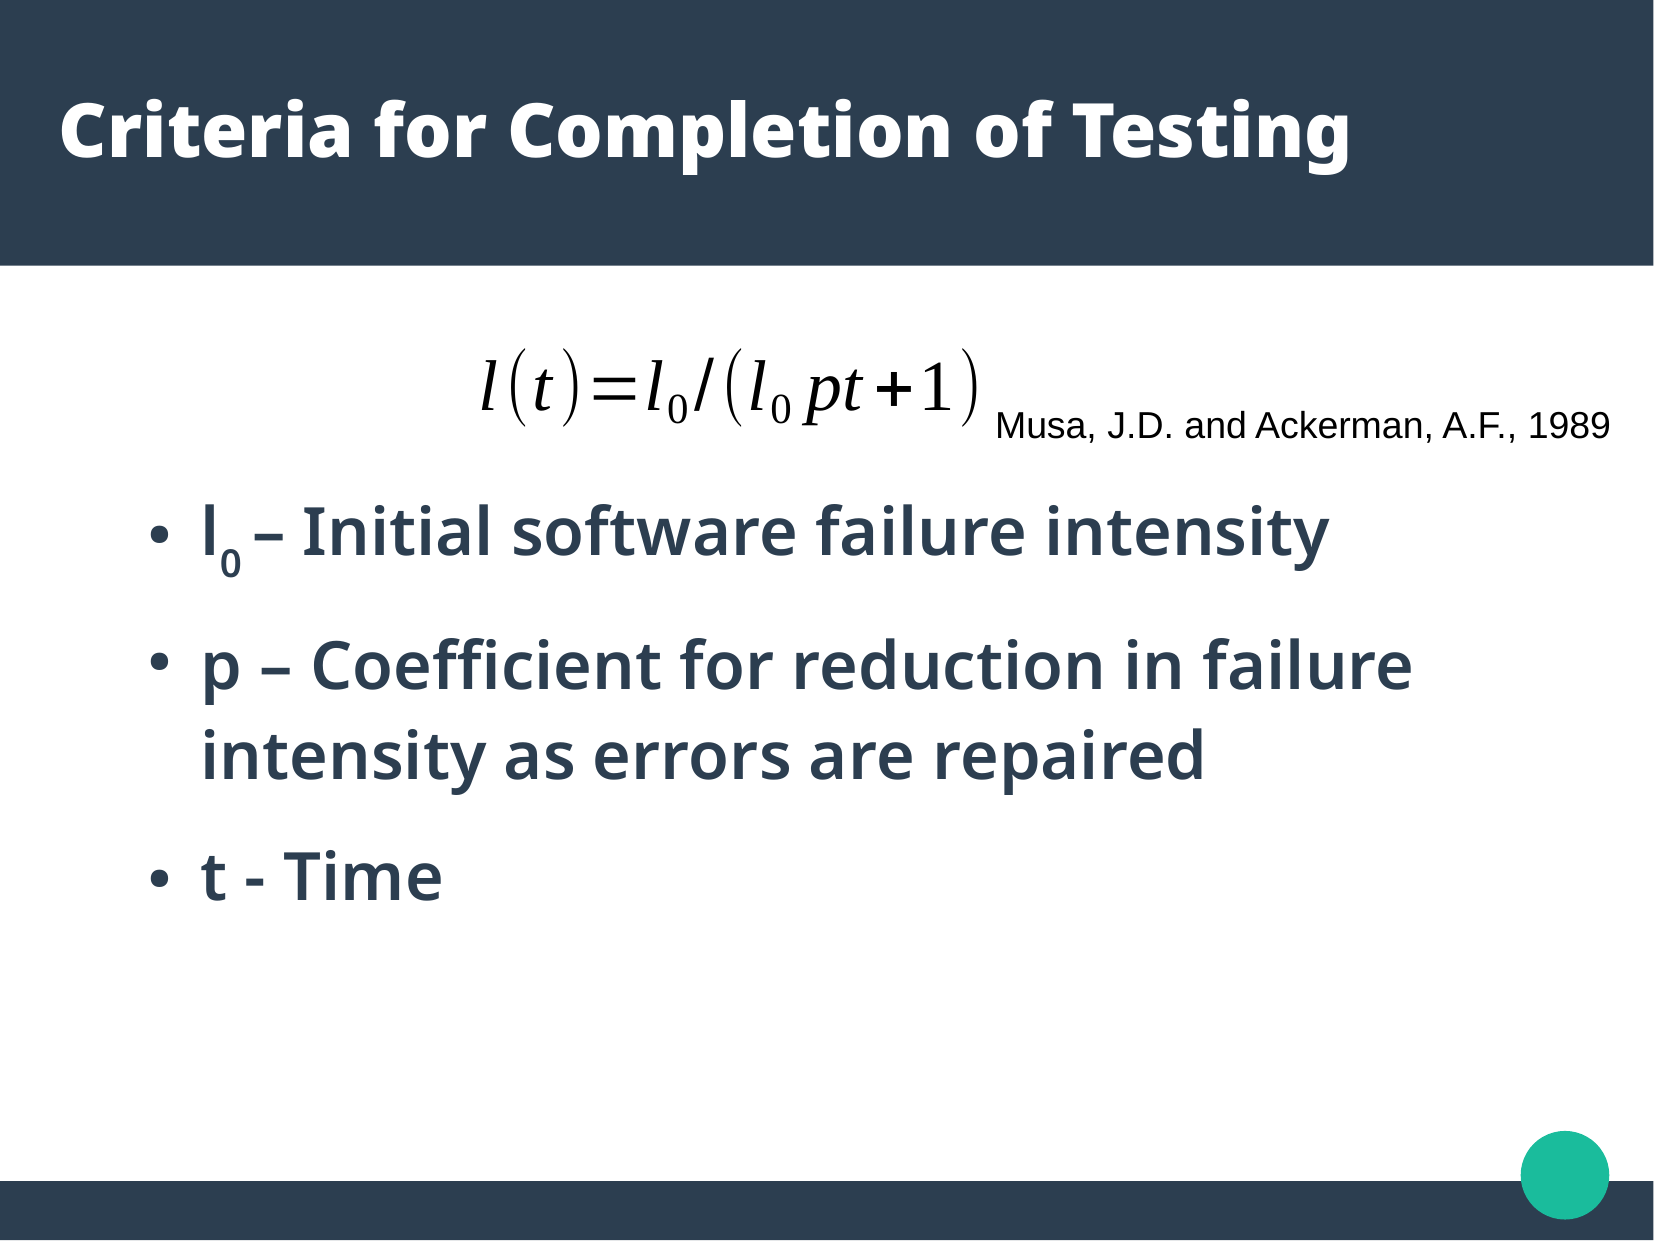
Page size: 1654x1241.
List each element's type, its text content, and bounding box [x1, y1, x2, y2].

text_box Musa, J.D. and Ackerman, A.F., 1989 [980, 397, 1628, 497]
list l0 – Initial software failure intensity p – Coefficient for reduction in failure intensity as errors are repaired t - Time [129, 484, 1571, 1152]
title Criteria for Completion of Testing [59, 49, 1595, 207]
chart [460, 342, 999, 435]
